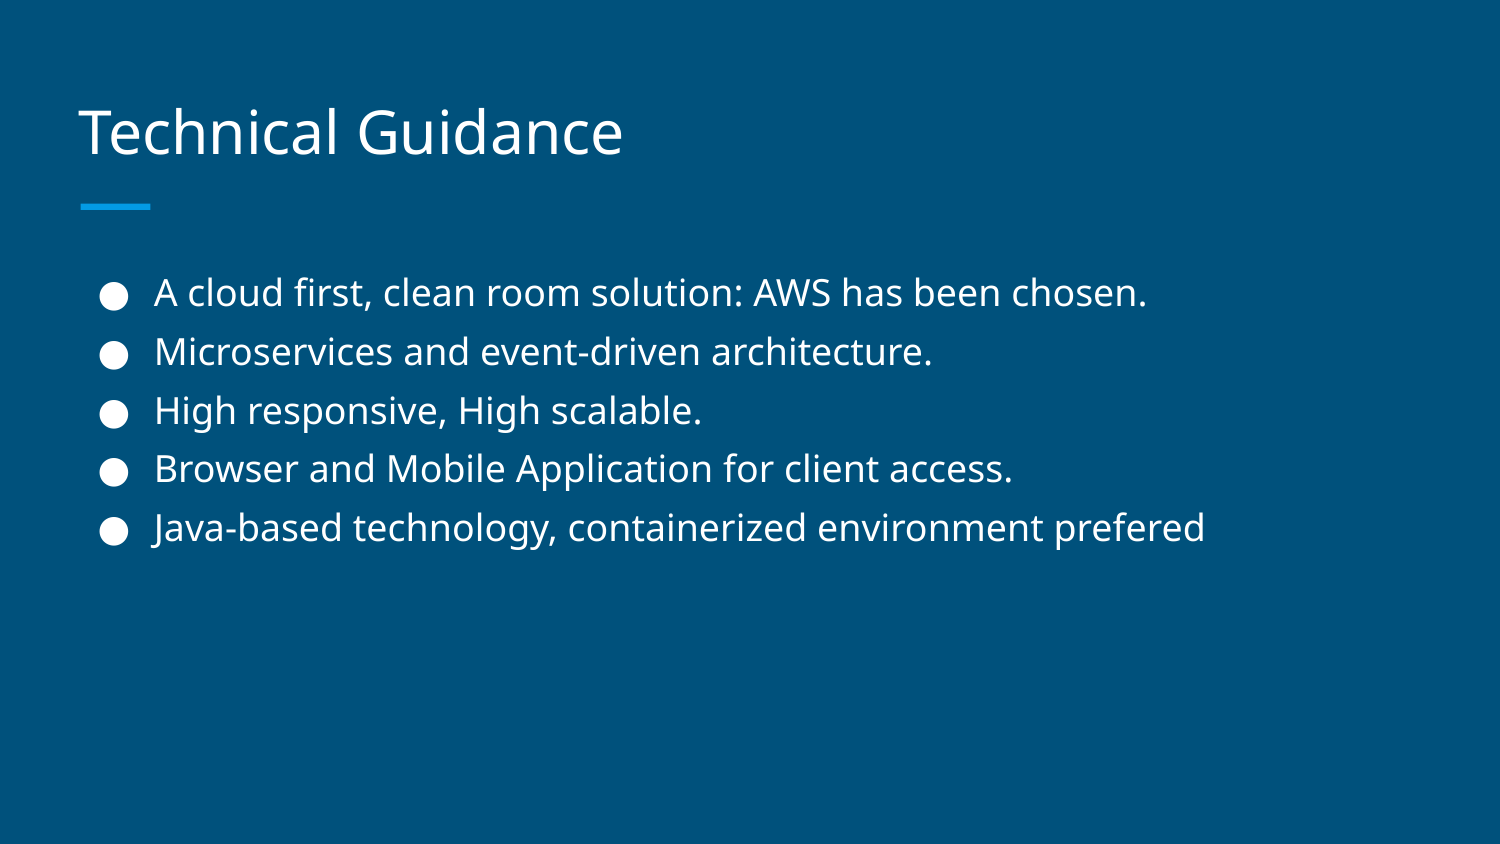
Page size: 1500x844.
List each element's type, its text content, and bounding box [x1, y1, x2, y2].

title Technical Guidance [63, 75, 1437, 188]
list A cloud first, clean room solution: AWS has been chosen. Microservices and event-driven architecture. High responsive, High scalable. Browser and Mobile Application for client access. Java-based technology, containerized environment prefered [63, 244, 1437, 750]
